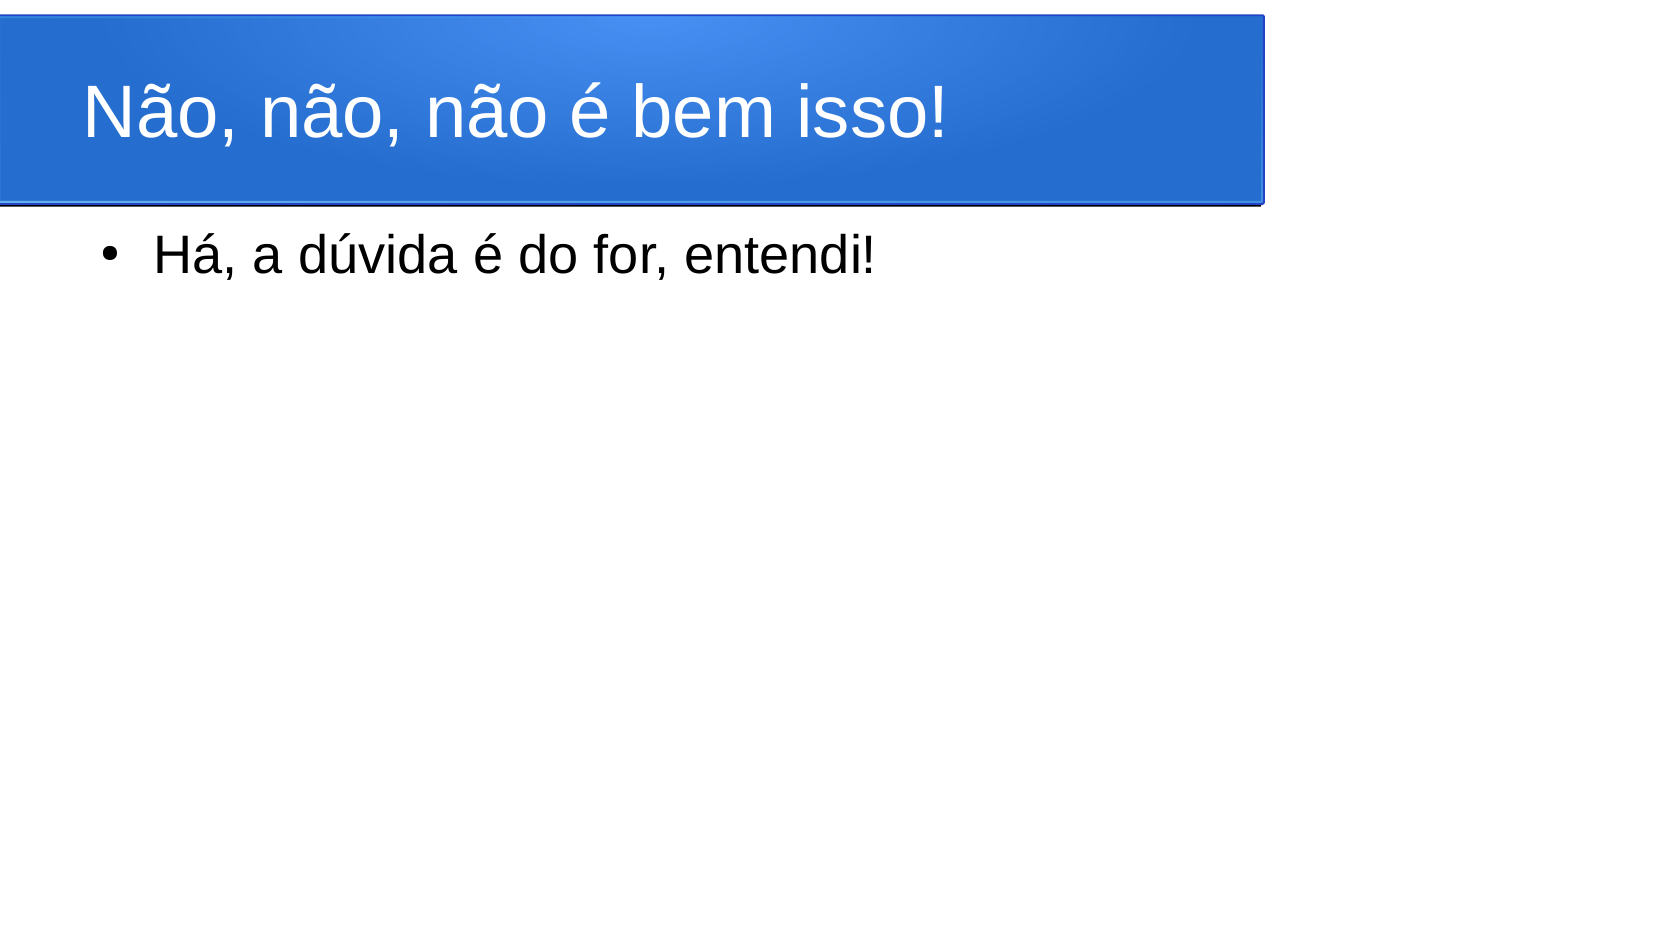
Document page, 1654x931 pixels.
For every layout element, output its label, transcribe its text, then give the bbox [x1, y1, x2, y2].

list Há, a dúvida é do for, entendi! [82, 224, 1571, 764]
title Não, não, não é bem isso! [82, 35, 1235, 189]
